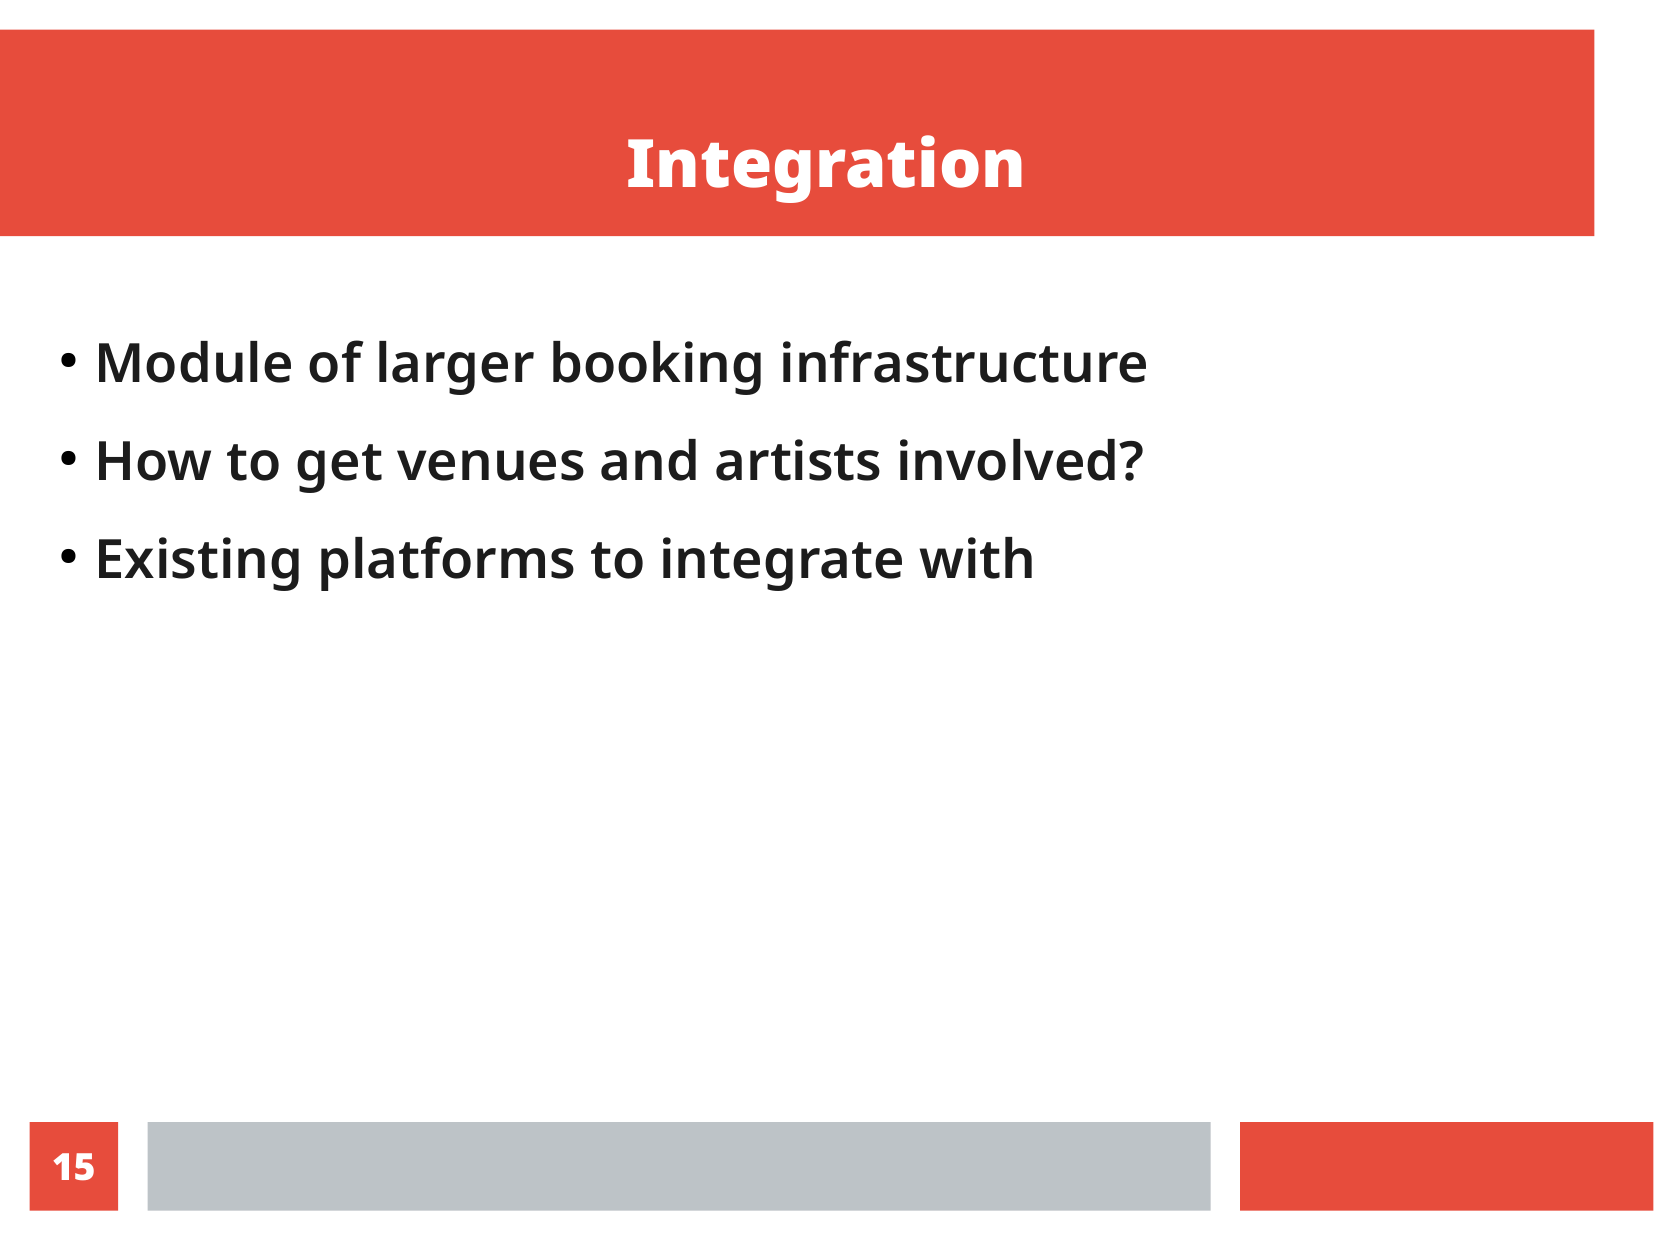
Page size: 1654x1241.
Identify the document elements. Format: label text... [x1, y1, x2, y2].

list Module of larger booking infrastructure How to get venues and artists involved? Existing platforms to integrate with [59, 324, 1565, 1093]
title Integration [59, 59, 1595, 207]
